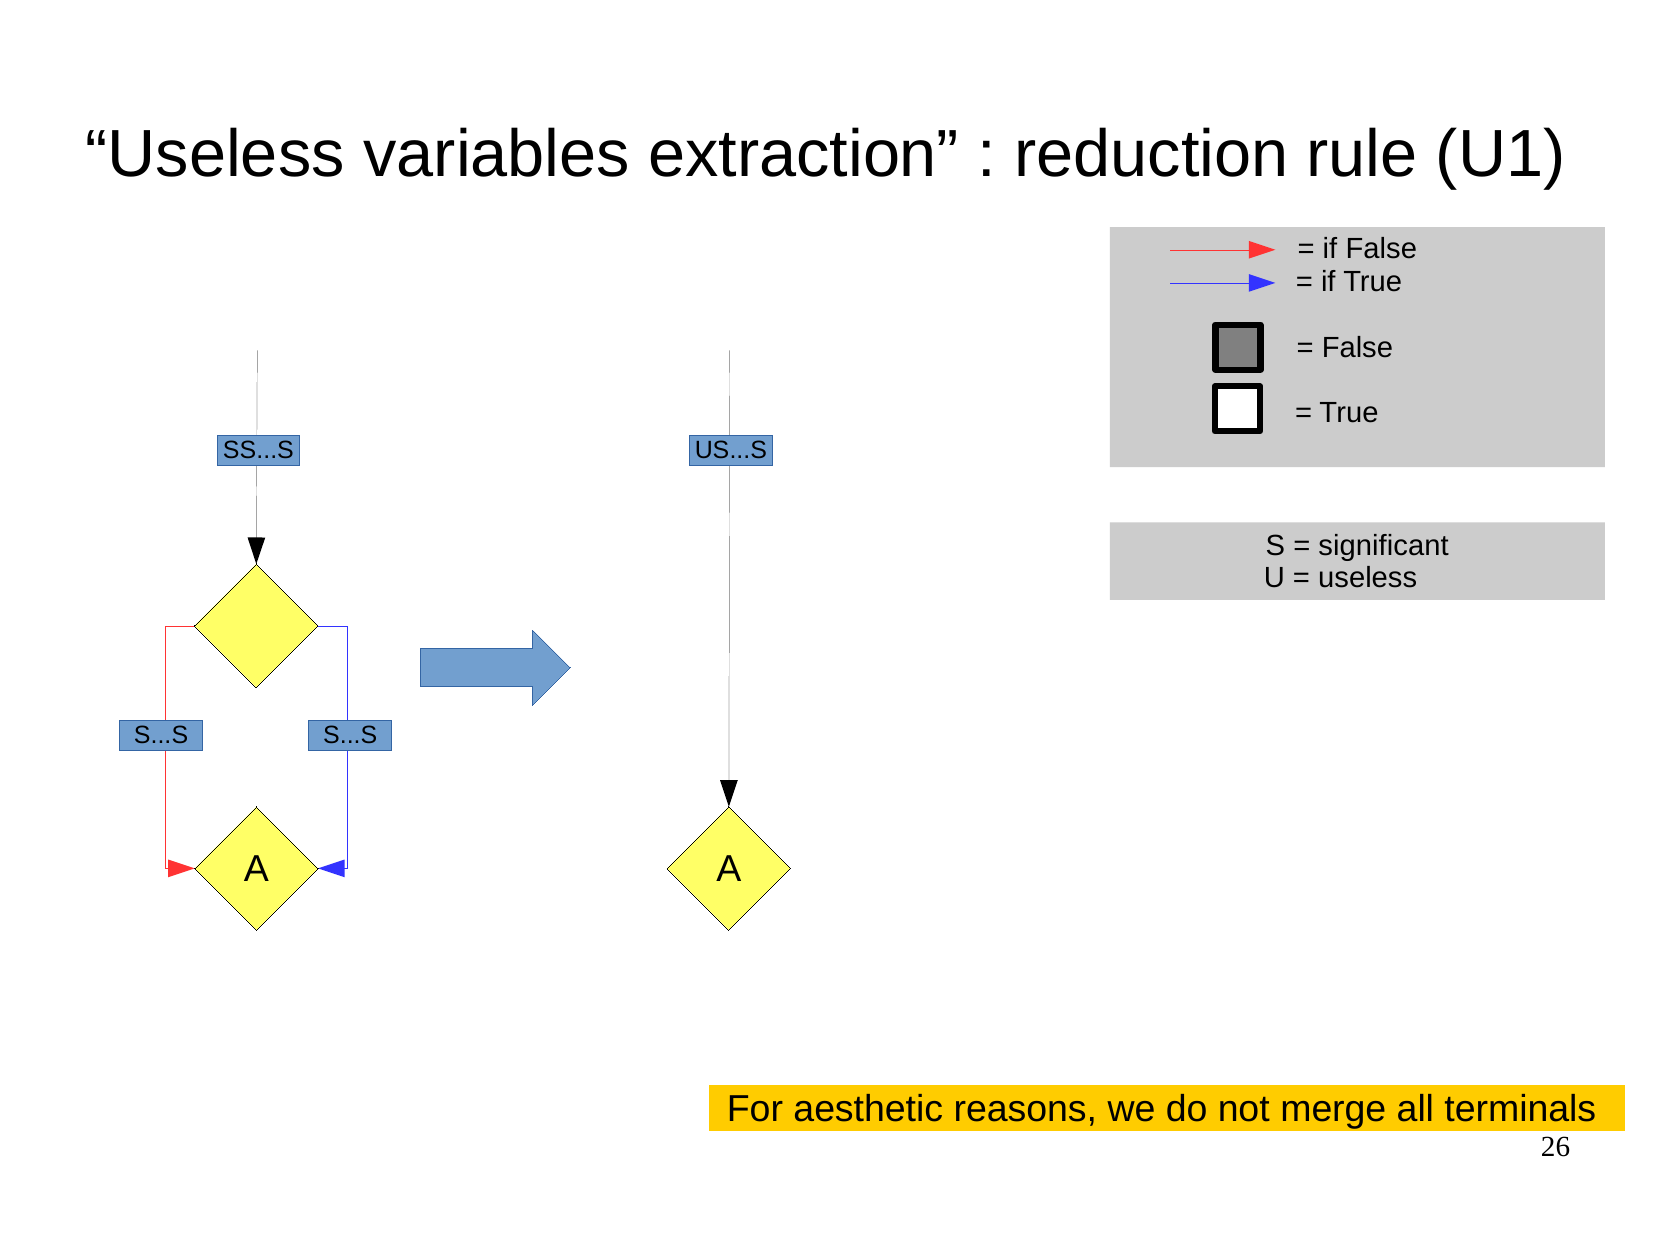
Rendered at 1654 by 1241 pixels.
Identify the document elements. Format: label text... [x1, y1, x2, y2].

text_box A [667, 806, 791, 931]
text_box For aesthetic reasons, we do not merge all terminals [709, 1085, 1625, 1131]
text_box S = significant U = useless [1109, 522, 1605, 600]
text_box SS...S [217, 435, 300, 466]
text_box S...S [308, 720, 392, 751]
text_box A [194, 806, 319, 931]
text_box [194, 563, 318, 688]
text_box S...S [119, 720, 203, 751]
text_box US...S [689, 435, 773, 466]
text_box [420, 630, 571, 706]
title “Useless variables extraction” : reduction rule (U1) [82, 49, 1571, 257]
text_box = if False = if True = False = True [1109, 227, 1605, 468]
text_box [1215, 324, 1261, 370]
text_box [1215, 386, 1261, 432]
